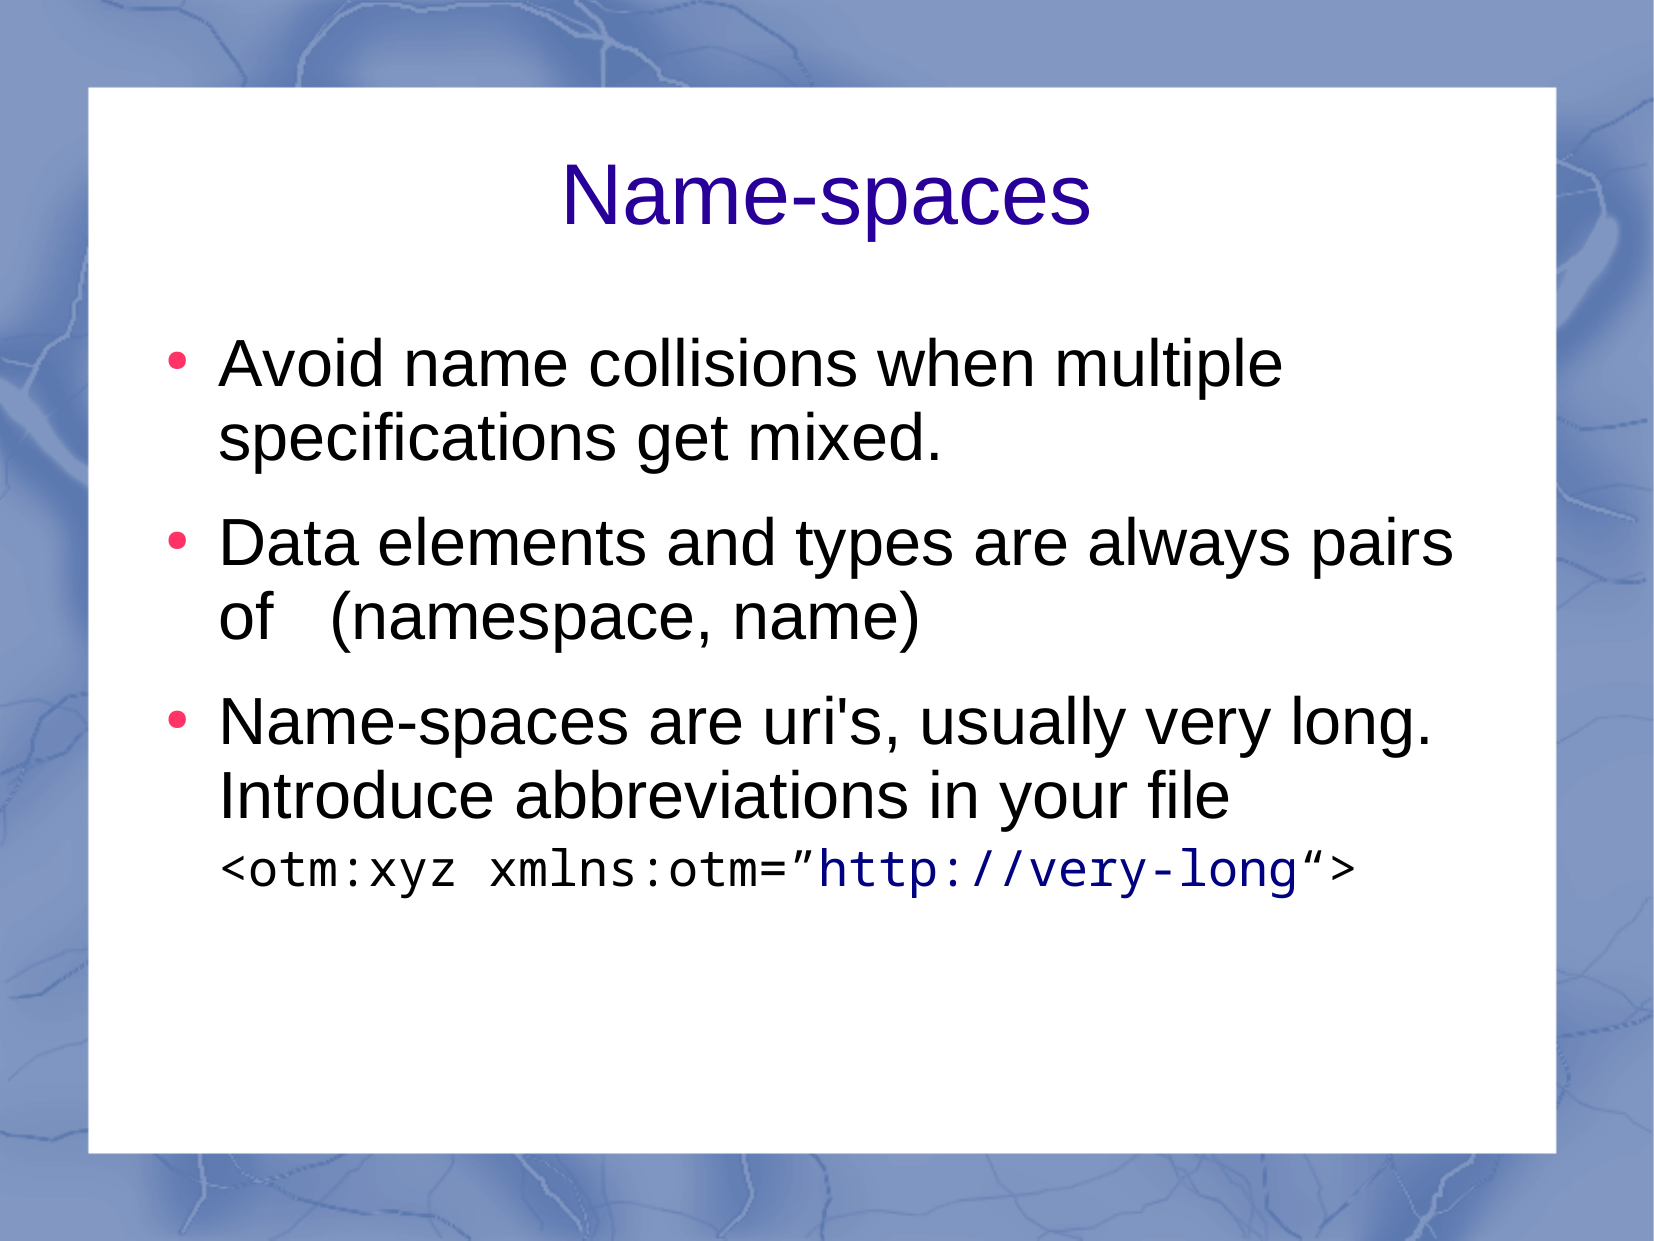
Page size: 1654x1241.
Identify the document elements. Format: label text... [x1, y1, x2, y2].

picture [0, 0, 1654, 1241]
list Avoid name collisions when multiple specifications get mixed. Data elements and types are always pairs of (namespace, name) Name-spaces are uri's, usually very long. Introduce abbreviations in your file <otm:xyz xmlns:otm=”http://very-long“> [147, 325, 1506, 1232]
title Name-spaces [118, 90, 1536, 298]
